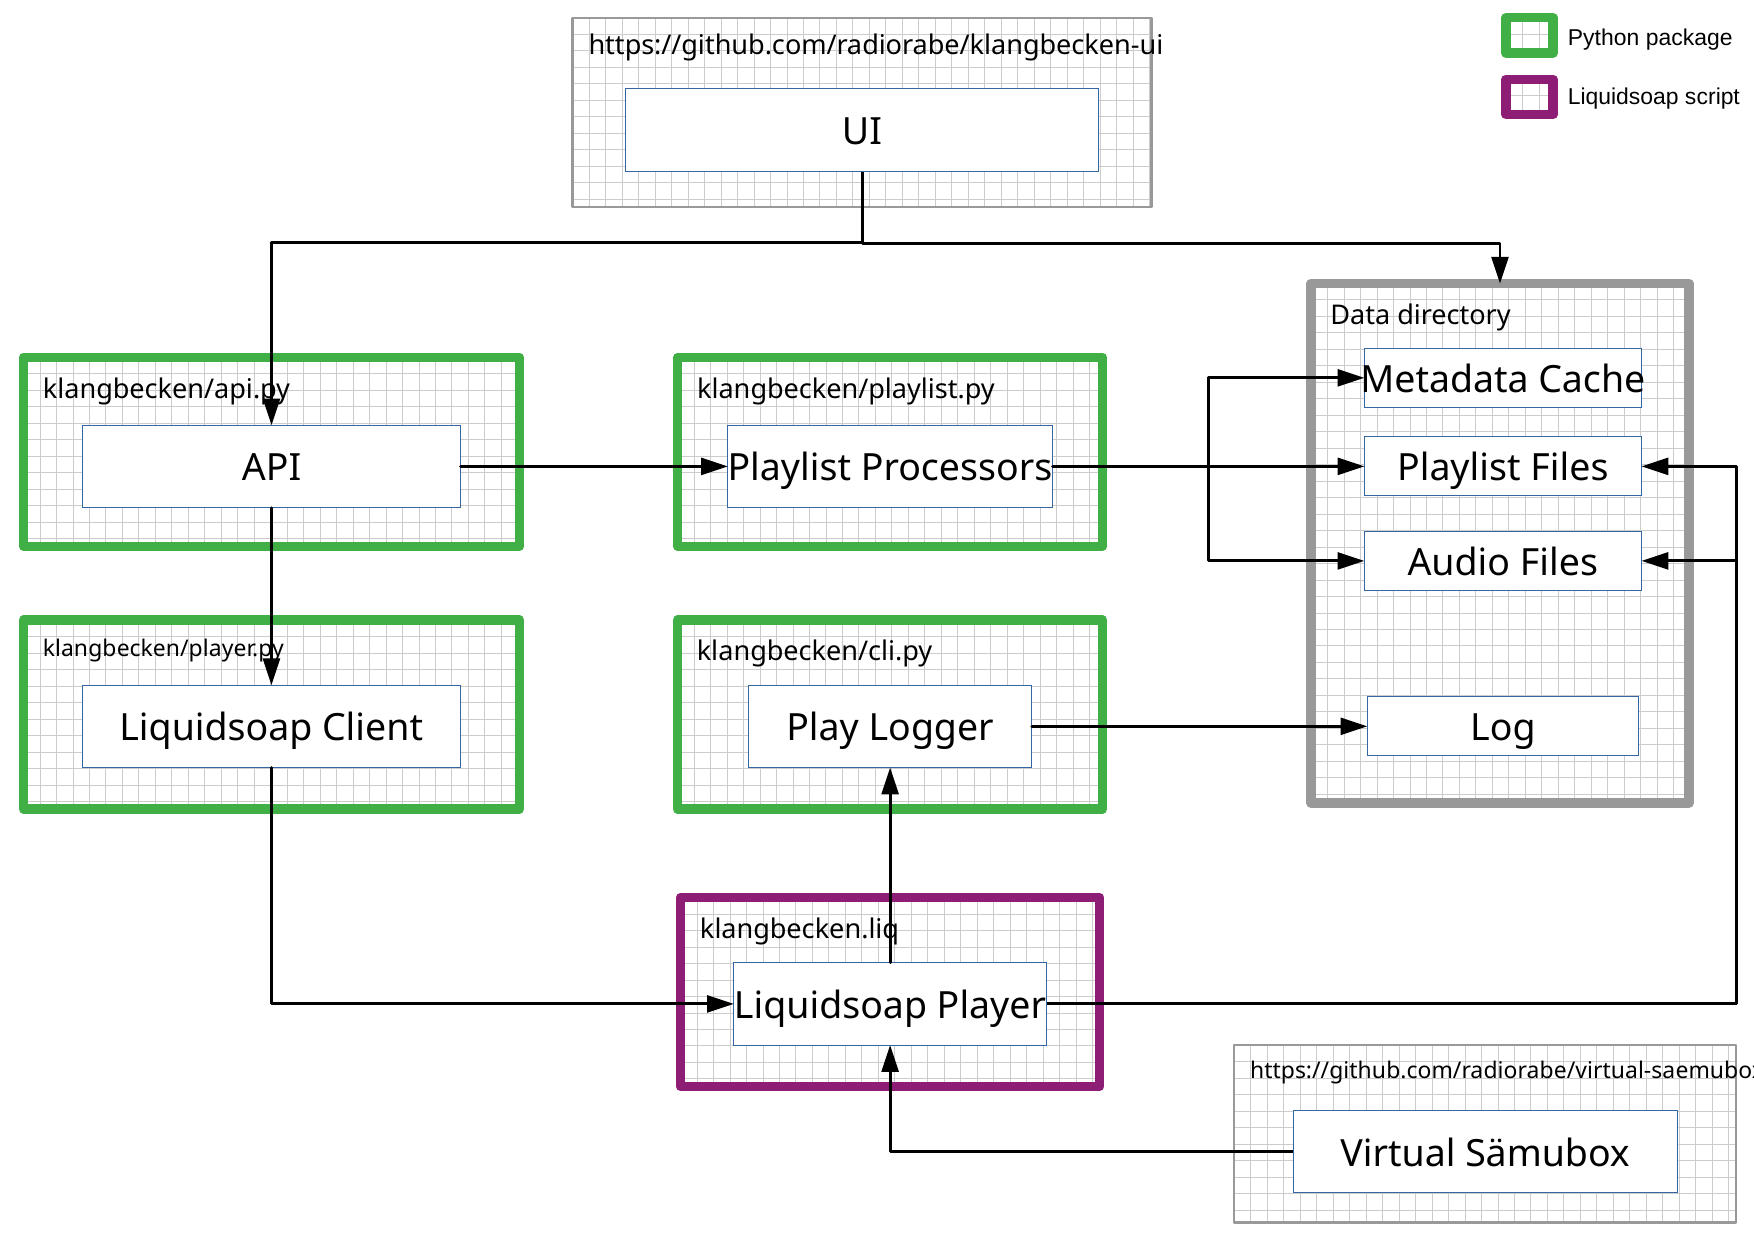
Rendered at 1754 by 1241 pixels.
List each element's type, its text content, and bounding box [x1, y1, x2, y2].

text_box API [82, 425, 461, 508]
text_box Playlist Processors [727, 425, 1053, 508]
text_box klangbecken/player.py [23, 620, 271, 810]
text_box Playlist Files [1364, 436, 1642, 496]
text_box klangbecken/player.py [272, 620, 520, 810]
text_box klangbecken.liq [680, 897, 889, 1003]
text_box klangbecken.liq [891, 1005, 1100, 1087]
text_box Data directory [1311, 467, 1689, 560]
text_box Virtual Sämubox [1293, 1110, 1678, 1193]
text_box Data directory [1311, 562, 1689, 804]
text_box [1505, 17, 1553, 54]
text_box klangbecken.liq [892, 897, 1100, 1002]
text_box Log [1367, 696, 1639, 756]
text_box klangbecken/api.py [23, 357, 271, 547]
text_box klangbecken/cli.py [677, 620, 1103, 810]
text_box Data directory [1311, 283, 1689, 465]
text_box klangbecken/api.py [272, 357, 520, 465]
text_box klangbecken.liq [680, 1005, 889, 1087]
text_box https://github.com/radiorabe/virtual-saemubox [1234, 1045, 1737, 1223]
text_box Liquidsoap script [1553, 76, 1754, 118]
text_box [1505, 79, 1553, 115]
text_box Liquidsoap Client [82, 685, 461, 768]
text_box klangbecken/playlist.py [677, 357, 1103, 465]
text_box klangbecken/cli.py [891, 728, 1103, 810]
text_box UI [625, 88, 1099, 172]
text_box Liquidsoap Player [733, 962, 1047, 1046]
text_box Python package [1553, 17, 1754, 59]
text_box Play Logger [748, 685, 1032, 768]
text_box klangbecken/playlist.py [677, 467, 1103, 547]
text_box https://github.com/radiorabe/klangbecken-ui [572, 17, 1152, 207]
text_box Audio Files [1364, 531, 1642, 591]
text_box klangbecken/api.py [273, 468, 520, 547]
text_box Metadata Cache [1364, 348, 1642, 408]
